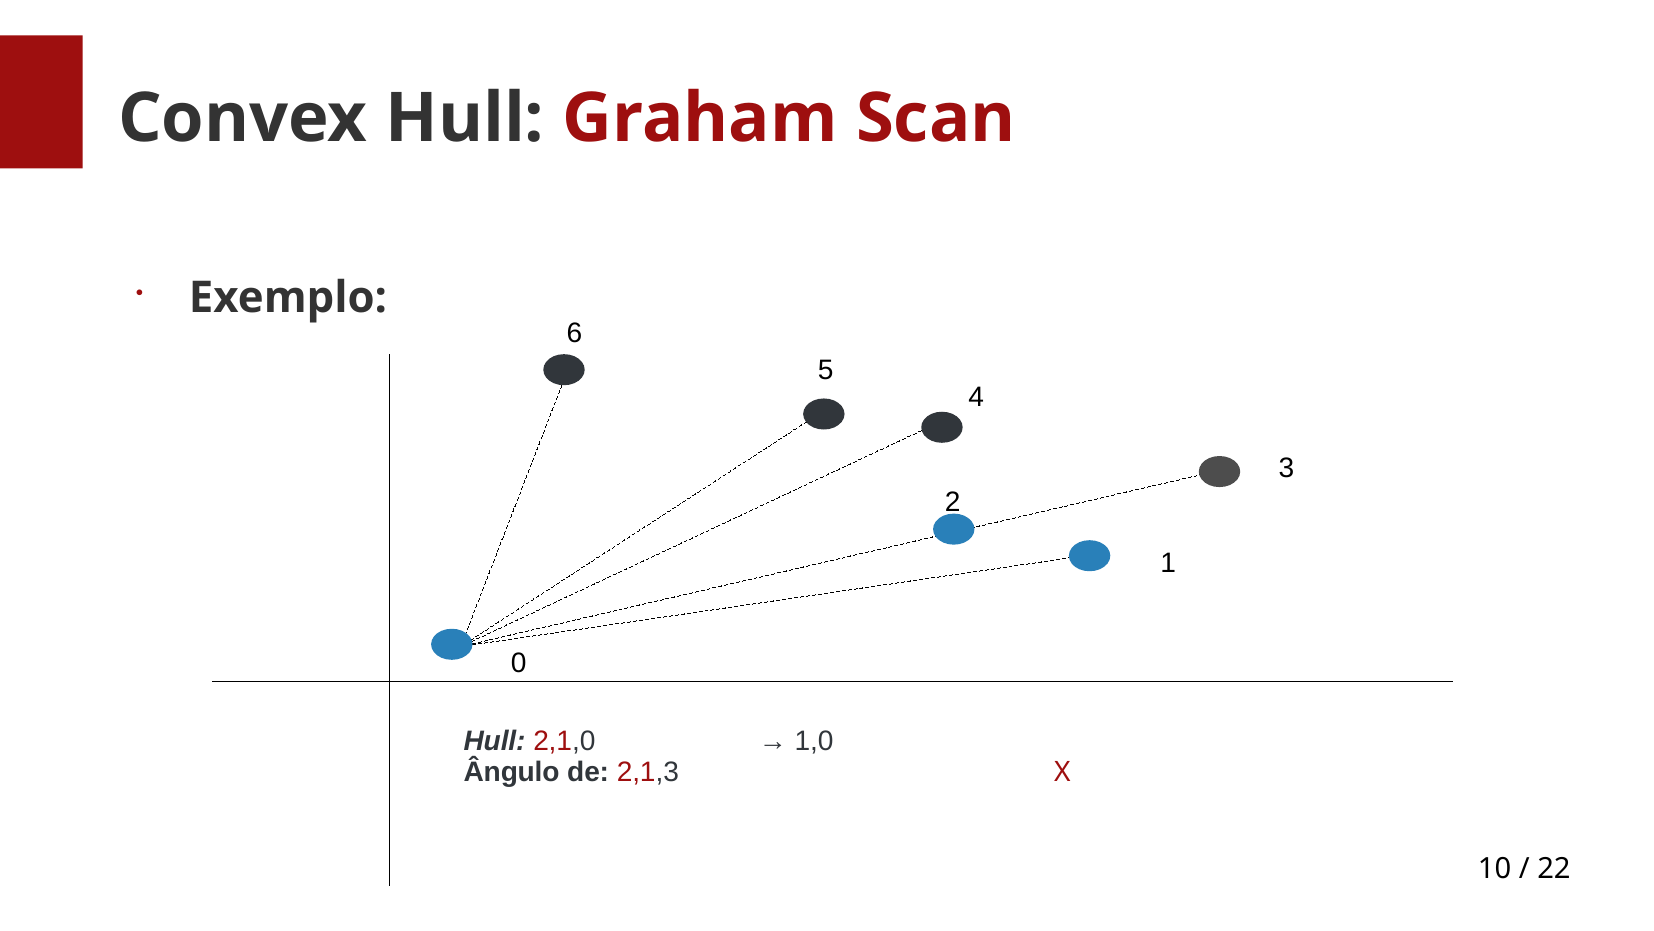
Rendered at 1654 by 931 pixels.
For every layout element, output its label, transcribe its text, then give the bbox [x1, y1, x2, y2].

text_box 6 [551, 310, 603, 357]
text_box [1068, 540, 1111, 572]
title Convex Hull: Graham Scan [118, 37, 1571, 193]
text_box 2 [929, 478, 981, 525]
text_box [933, 525, 975, 545]
text_box 4 [953, 373, 1004, 421]
text_box [1198, 456, 1241, 488]
text_box [431, 628, 473, 660]
text_box 3 [1263, 444, 1315, 491]
text_box 5 [803, 347, 854, 394]
text_box 1 [1145, 540, 1197, 587]
list Exemplo: [118, 265, 1536, 806]
text_box Hull: 2,1,0 → 1,0 Ângulo de: 2,1,3 [448, 717, 948, 859]
text_box [803, 398, 845, 430]
text_box [543, 357, 585, 386]
text_box X [1039, 744, 1093, 791]
text_box [921, 411, 963, 443]
text_box 0 [496, 639, 547, 686]
